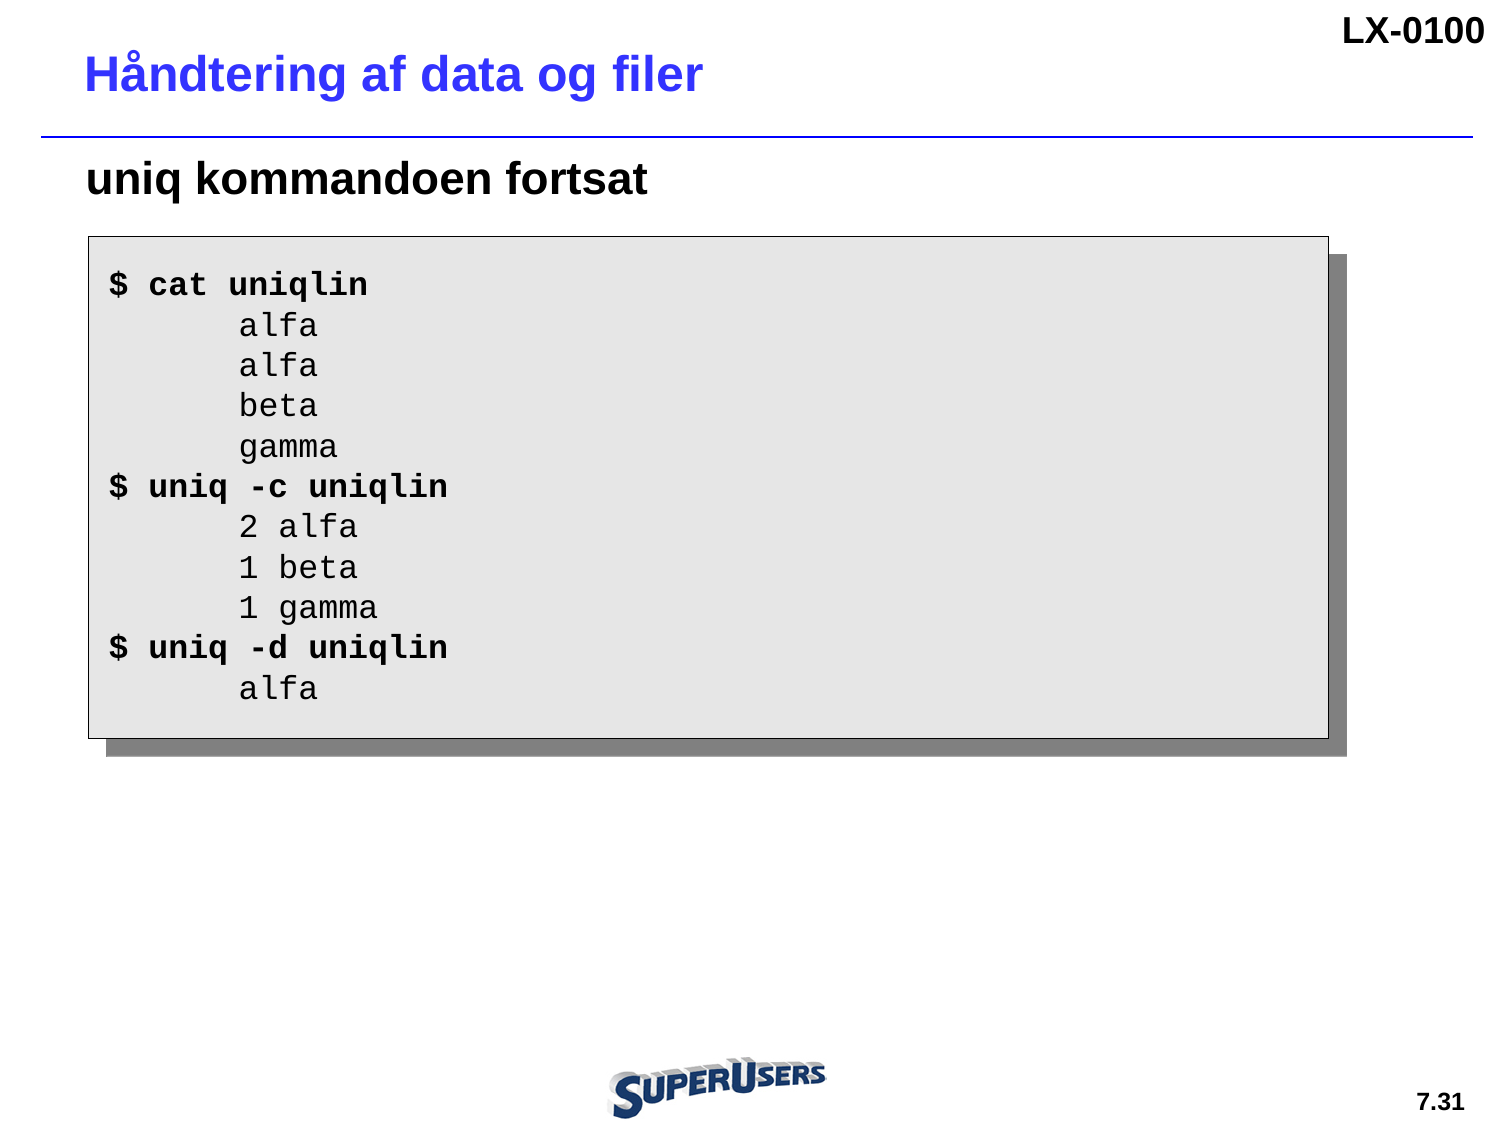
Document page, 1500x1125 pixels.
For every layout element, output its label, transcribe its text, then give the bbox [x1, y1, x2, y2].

list uniq kommandoen fortsat [59, 147, 1388, 224]
picture [605, 1057, 827, 1122]
text_box $ cat uniqlin alfa alfa beta gamma $ uniq -c uniqlin 2 alfa 1 beta 1 gamma $ uniq -d uniqlin alfa [88, 236, 1329, 739]
title Håndtering af data og filer [76, 39, 1424, 126]
